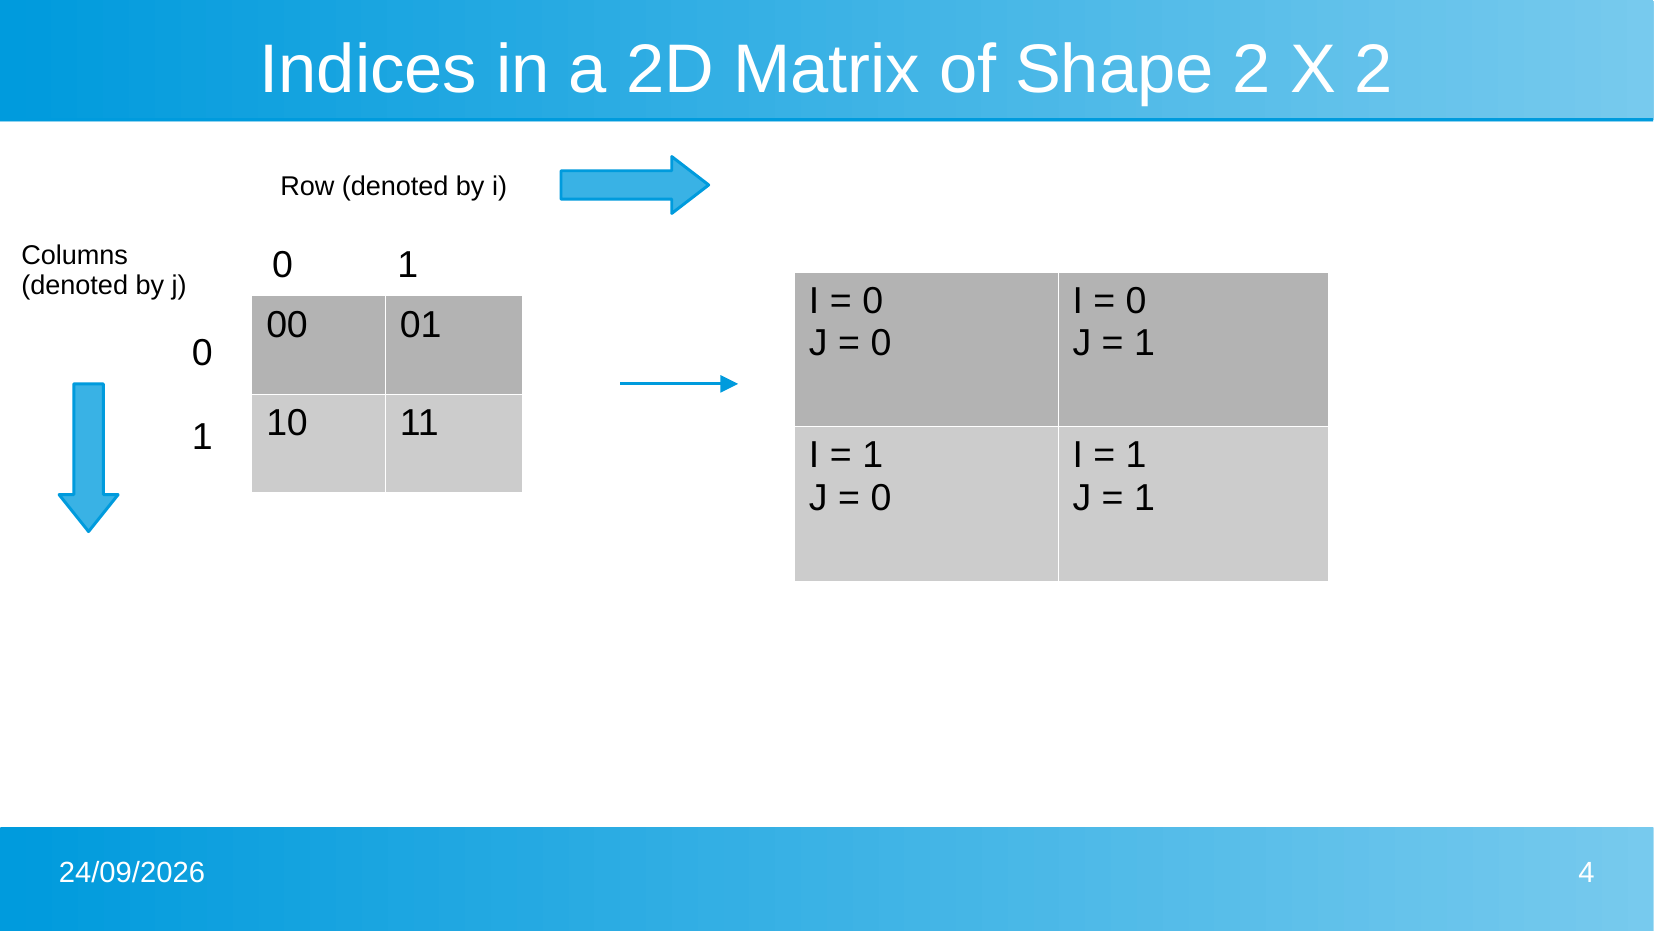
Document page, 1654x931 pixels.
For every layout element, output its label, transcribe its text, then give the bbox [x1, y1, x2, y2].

table_header I = 0 J = 0 [795, 273, 1058, 426]
table_header I = 0 J = 1 [1059, 273, 1328, 426]
text_box 0 1 [236, 235, 650, 293]
table_header 00 [252, 296, 385, 394]
text_box [59, 383, 119, 532]
table_cell 11 [386, 395, 522, 492]
text_box [561, 156, 709, 214]
table_cell I = 1 J = 1 [1059, 427, 1328, 581]
table_header 01 [386, 296, 522, 394]
title Indices in a 2D Matrix of Shape 2 X 2 [59, 29, 1595, 108]
text_box Row (denoted by i) [265, 163, 614, 214]
table_cell 10 [252, 395, 385, 492]
text_box Columns (denoted by j) [6, 232, 207, 374]
table_cell I = 1 J = 0 [795, 427, 1058, 581]
text_box 0 1 [177, 324, 237, 549]
